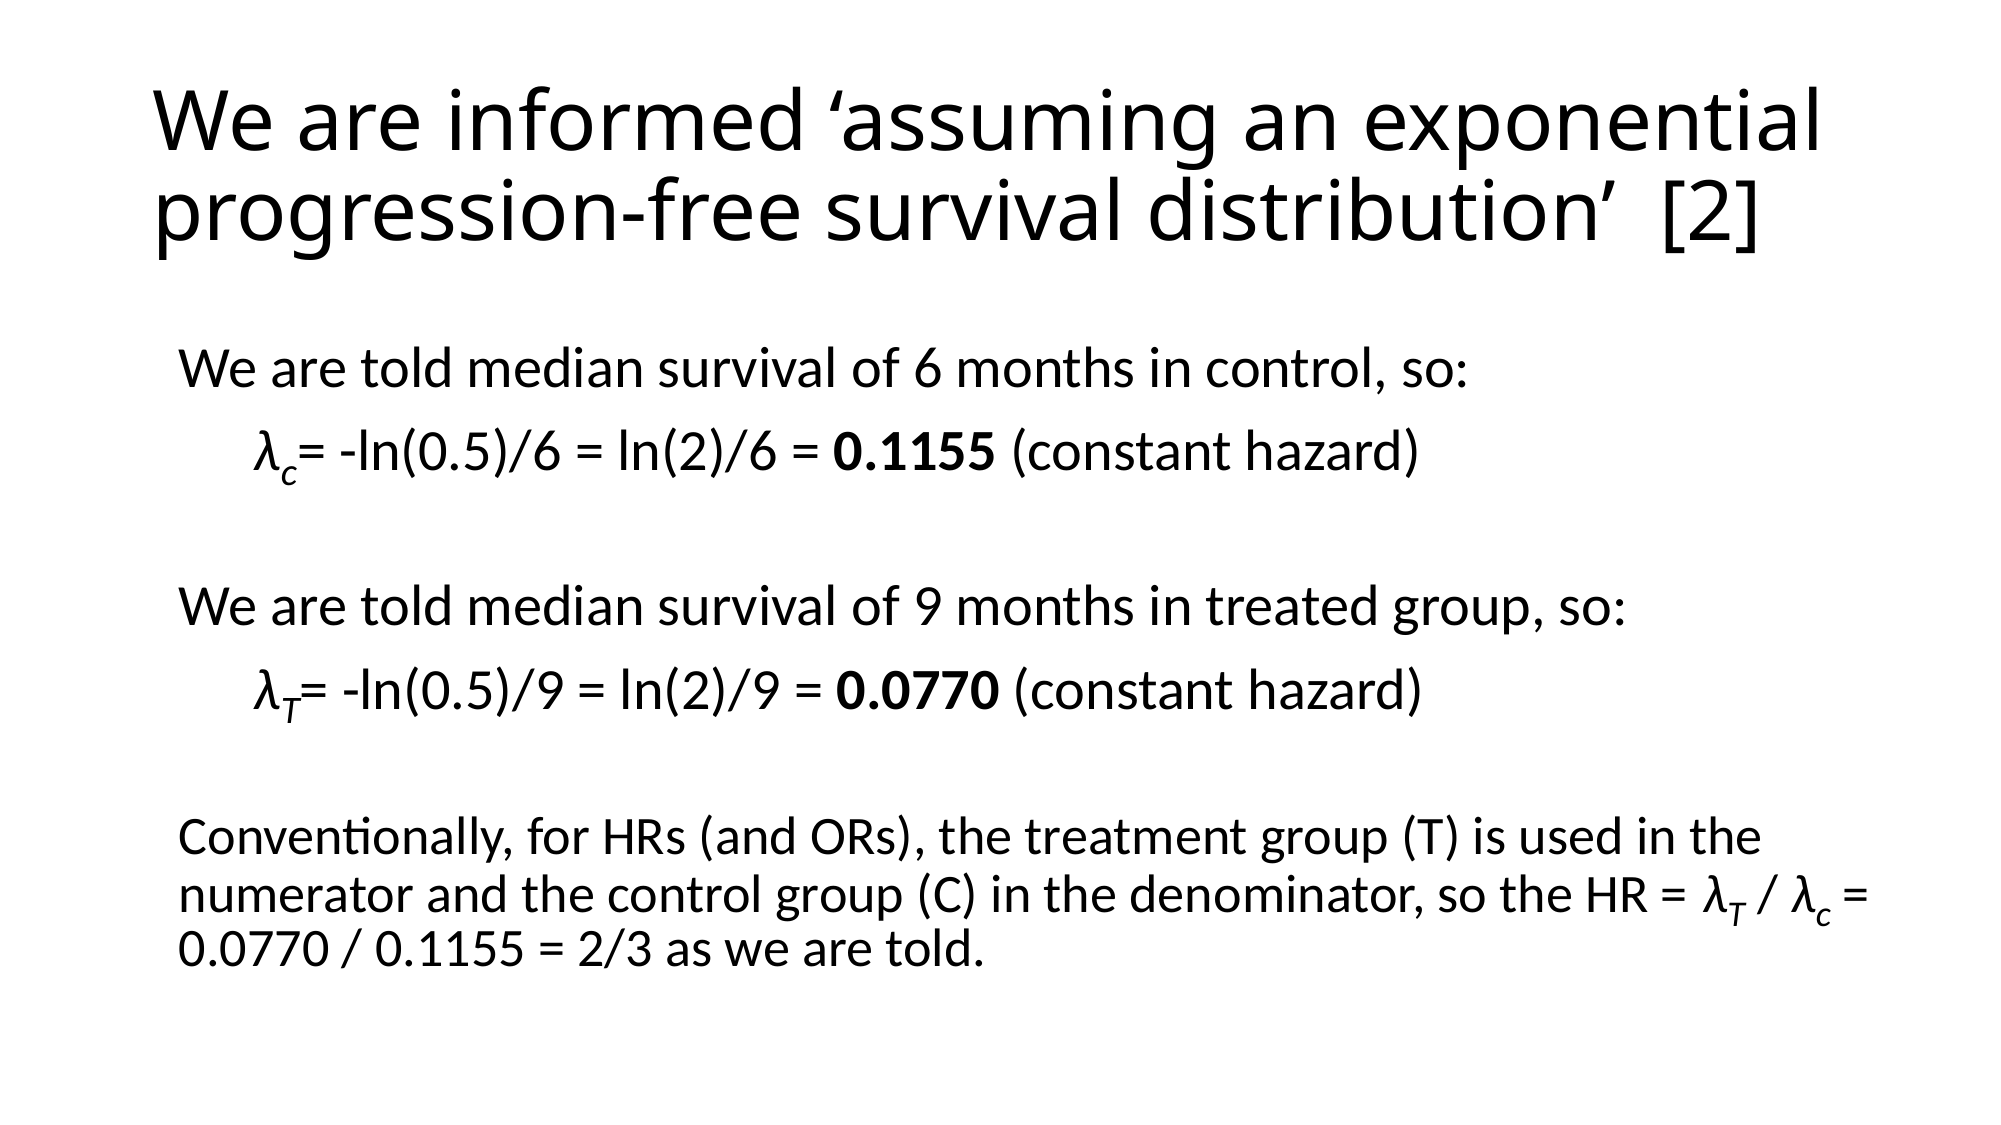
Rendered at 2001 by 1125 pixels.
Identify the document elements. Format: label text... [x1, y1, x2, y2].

list We are told median survival of 6 months in control, so: λc= -ln(0.5)/6 = ln(2)/6 = 0.1155 (constant hazard) We are told median survival of 9 months in treated group, so: λT= -ln(0.5)/9 = ln(2)/9 = 0.0770 (constant hazard) Conventionally, for HRs (and ORs), the treatment group (T) is used in the numerator and the control group (C) in the denominator, so the HR = λT / λc = 0.0770 / 0.1155 = 2/3 as we are told. [163, 335, 1889, 1049]
title We are informed ‘assuming an exponential progression-free survival distribution’ [2] [137, 59, 1863, 278]
